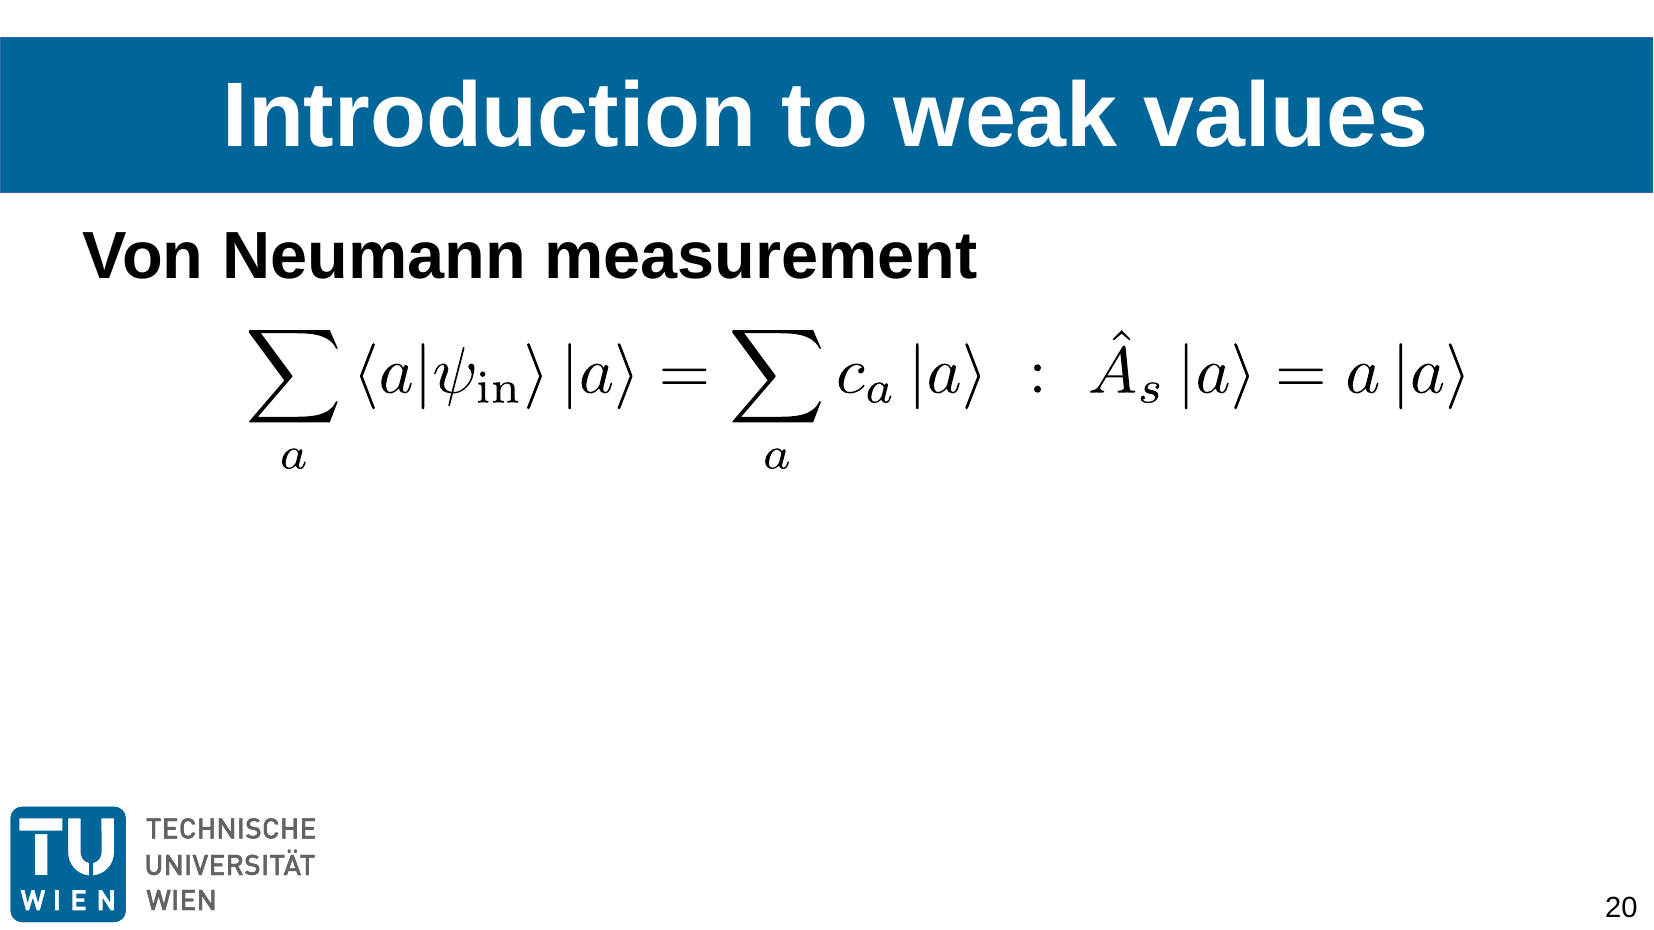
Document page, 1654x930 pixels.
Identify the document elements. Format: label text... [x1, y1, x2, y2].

picture [232, 311, 1478, 477]
list Von Neumann measurement [82, 217, 1571, 757]
title Introduction to weak values [0, 37, 1653, 193]
